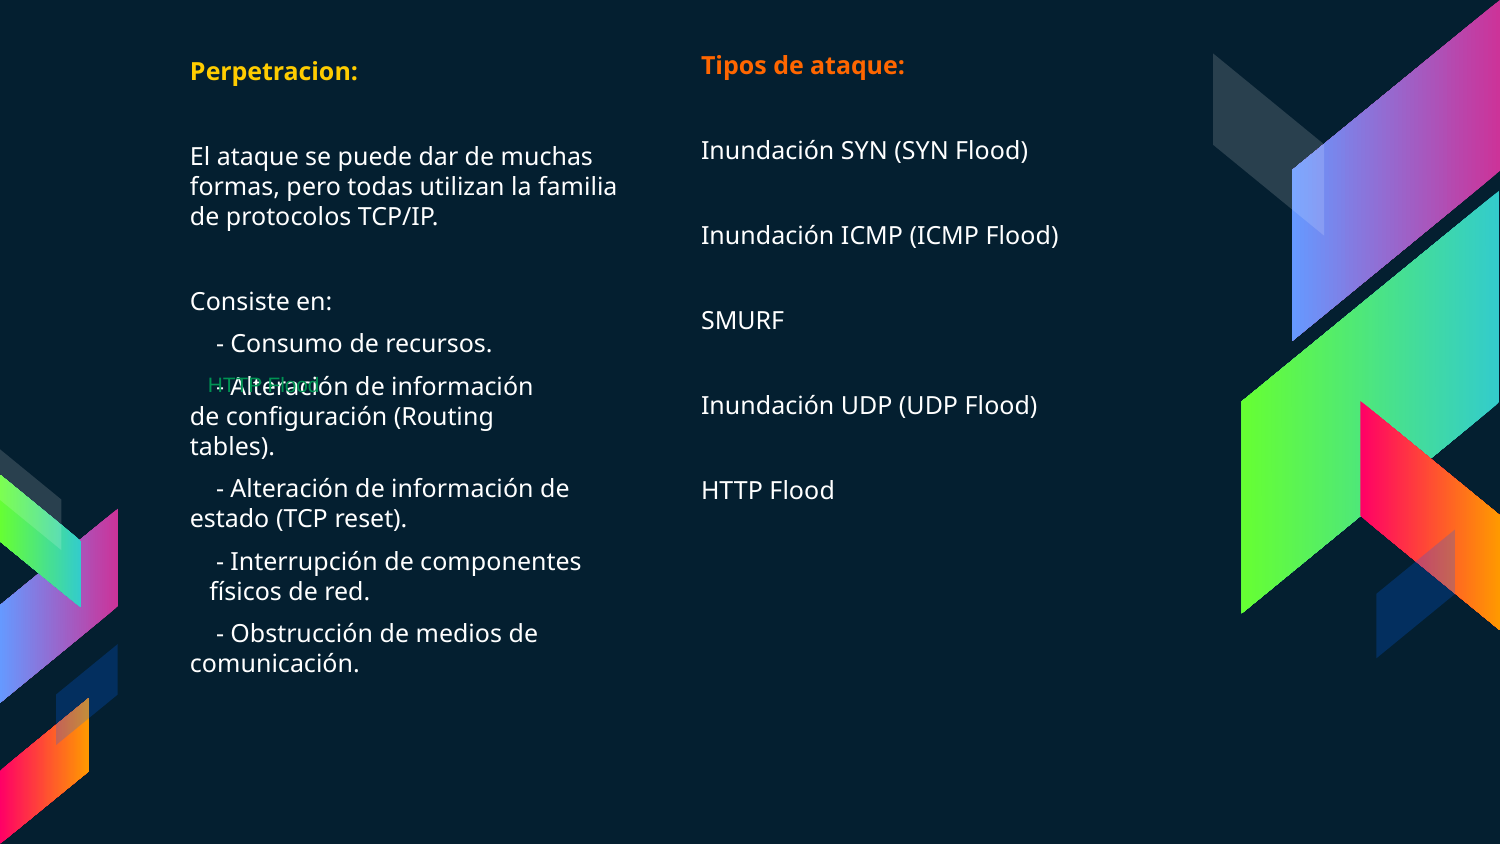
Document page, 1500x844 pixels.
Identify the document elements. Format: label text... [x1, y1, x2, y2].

text_box HTTP Flood [193, 366, 335, 405]
list Tipos de ataque: Inundación SYN (SYN Flood) Inundación ICMP (ICMP Flood) SMURF Inundación UDP (UDP Flood) HTTP Flood [686, 34, 1221, 506]
list Perpetracion: El ataque se puede dar de muchas formas, pero todas utilizan la familia de protocolos TCP/IP. Consiste en: - Consumo de recursos. - Alteración de información de configuración (Routing tables). - Alteración de información de estado (TCP reset). - Interrupción de componentes físicos de red. - Obstrucción de medios de comunicación. [175, 40, 655, 512]
